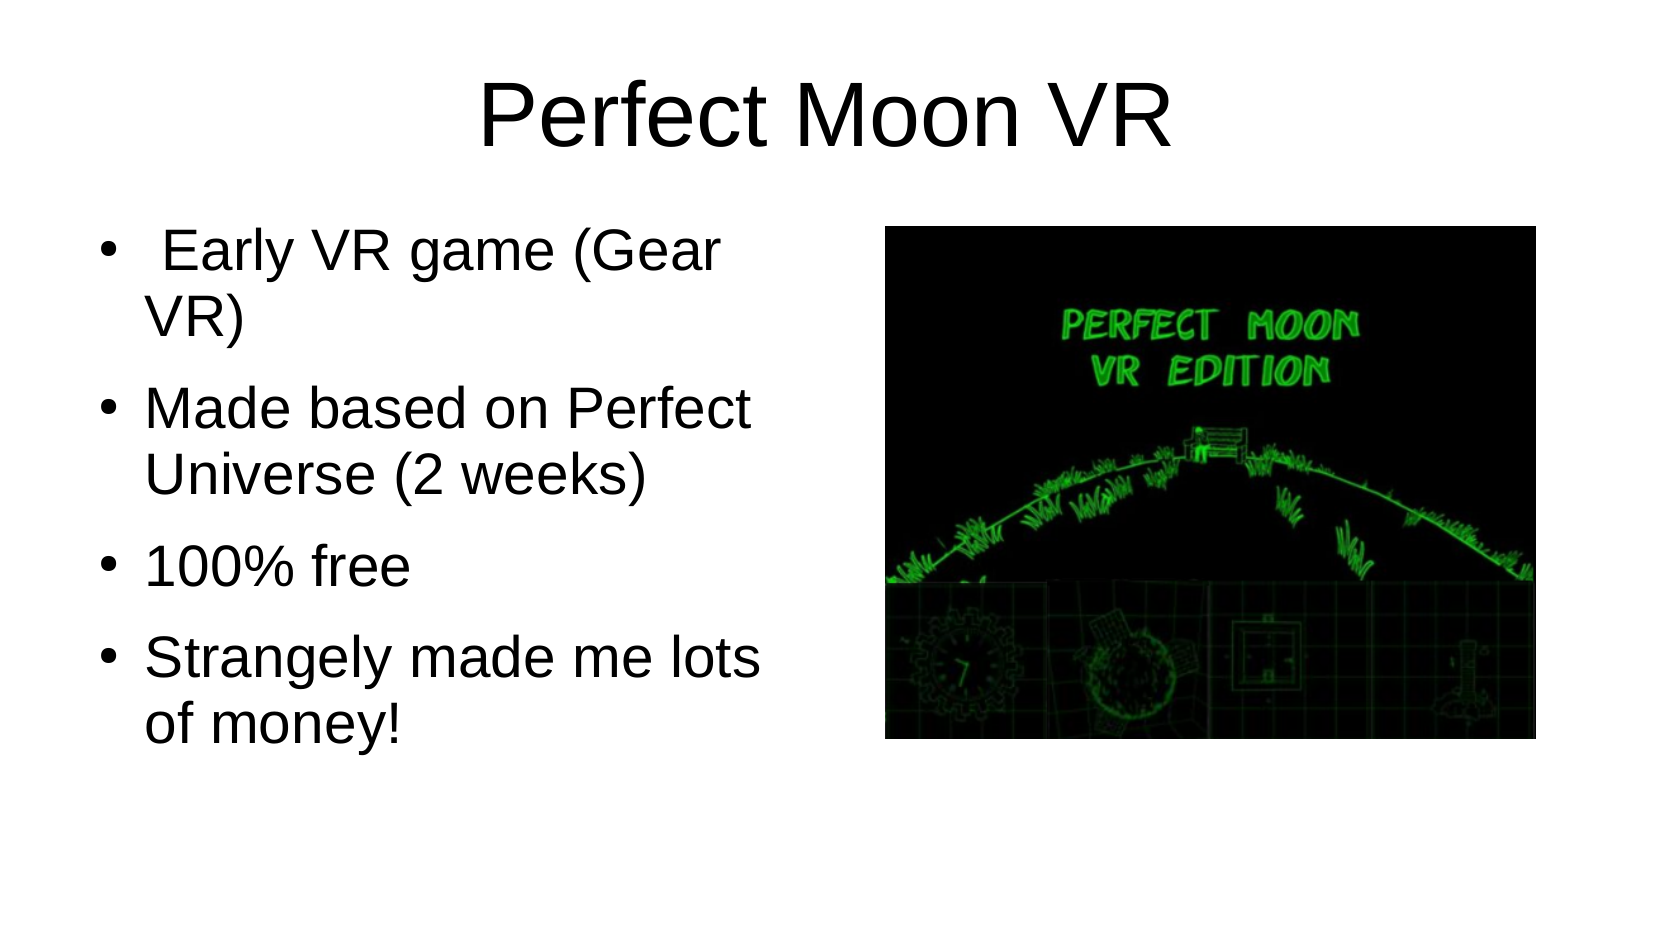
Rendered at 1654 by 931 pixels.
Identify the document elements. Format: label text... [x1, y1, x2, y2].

list Early VR game (Gear VR) Made based on Perfect Universe (2 weeks) 100% free Strangely made me lots of money! [82, 217, 827, 758]
picture [885, 226, 1536, 739]
title Perfect Moon VR [82, 37, 1571, 193]
